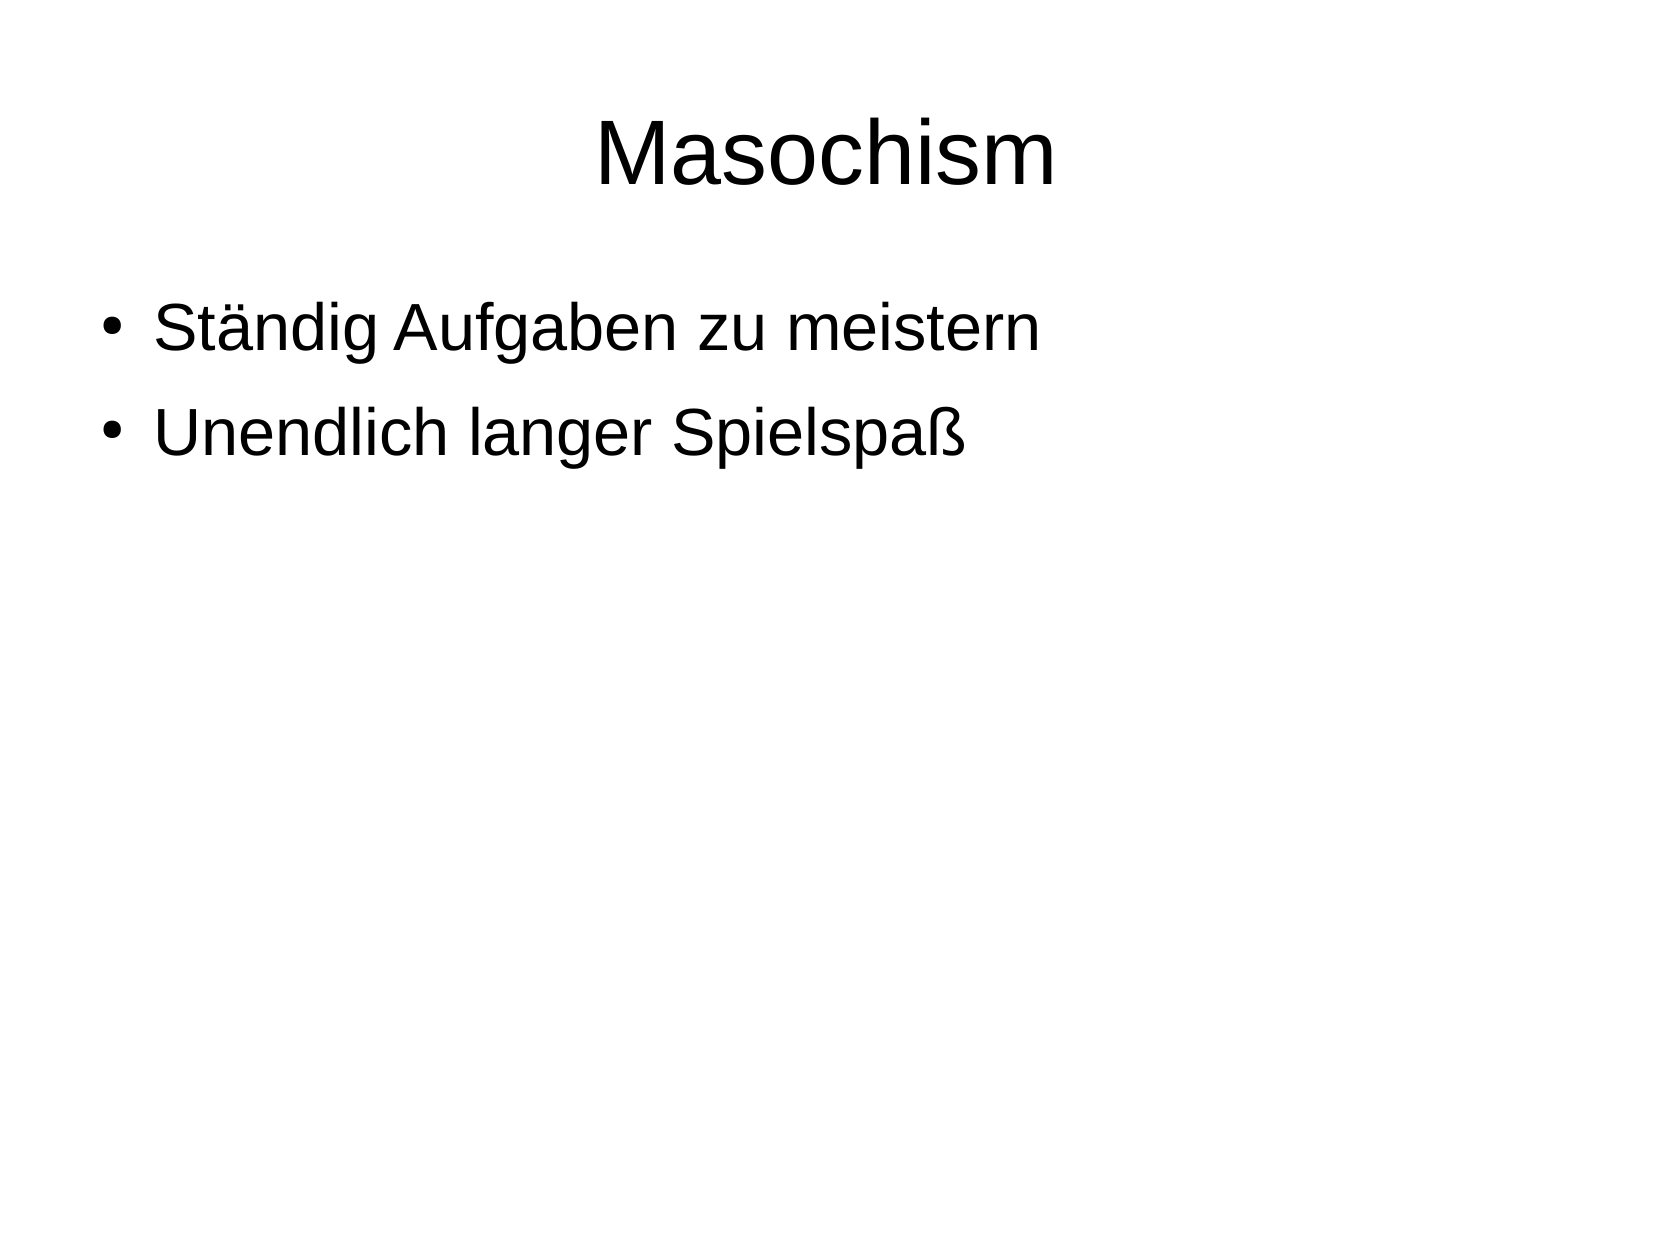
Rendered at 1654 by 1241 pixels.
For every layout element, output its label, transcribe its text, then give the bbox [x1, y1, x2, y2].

list Ständig Aufgaben zu meistern Unendlich langer Spielspaß [82, 290, 1571, 1010]
title Masochism [82, 49, 1571, 257]
